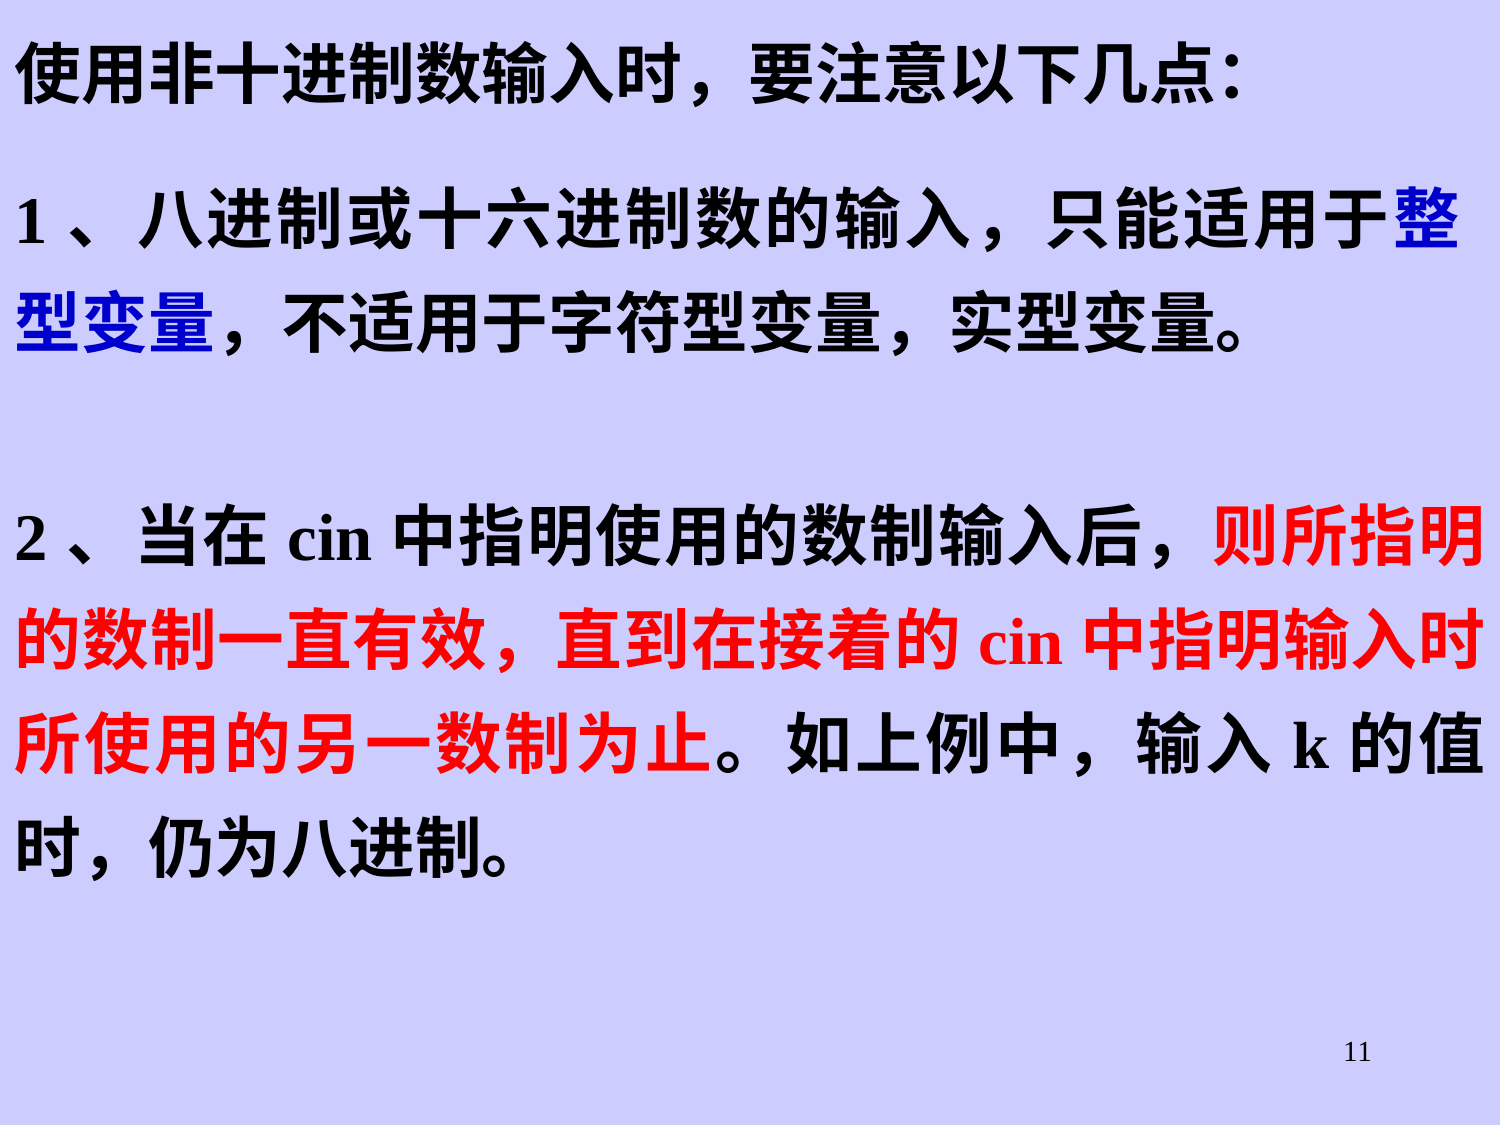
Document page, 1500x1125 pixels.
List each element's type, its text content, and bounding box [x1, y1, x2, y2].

text_box <编号> [1074, 1025, 1388, 1101]
text_box 2、当在cin中指明使用的数制输入后，则所指明的数制一直有效，直到在接着的cin中指明输入时所使用的另一数制为止。如上例中，输入k的值时，仍为八进制。 [0, 462, 1500, 894]
text_box 使用非十进制数输入时，要注意以下几点： 1、八进制或十六进制数的输入，只能适用于整型变量，不适用于字符型变量，实型变量。 [0, 0, 1476, 369]
